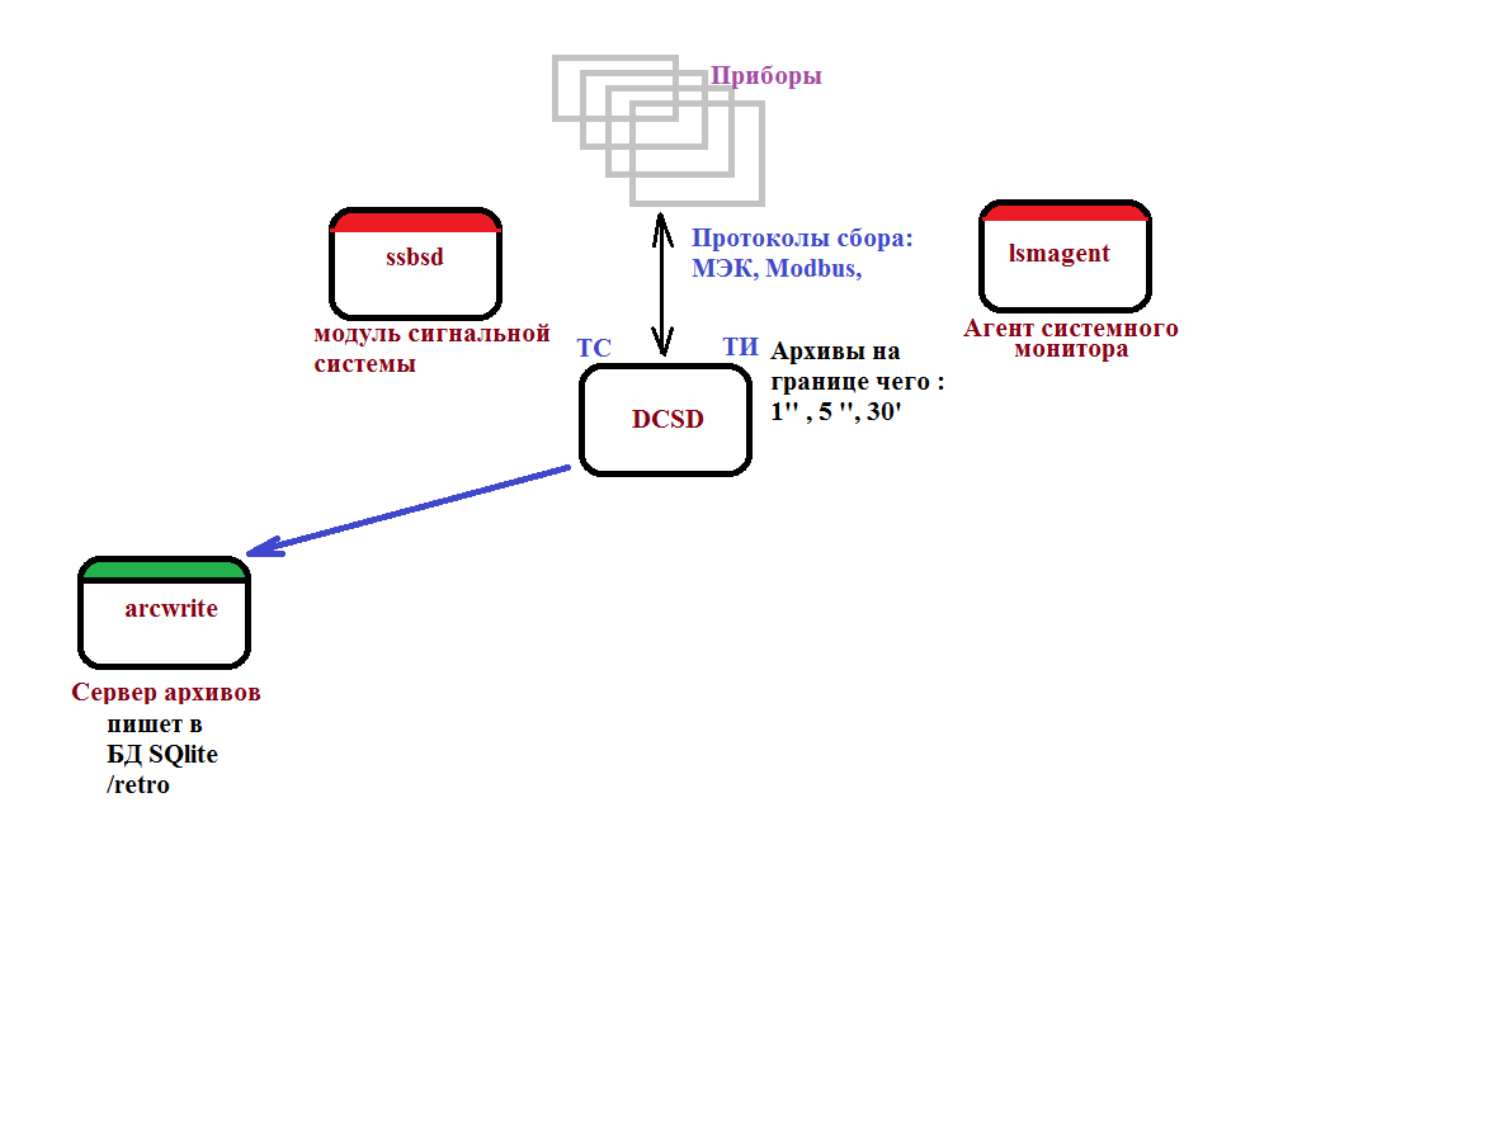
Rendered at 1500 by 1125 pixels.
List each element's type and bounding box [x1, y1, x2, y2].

picture [28, 0, 1424, 1005]
